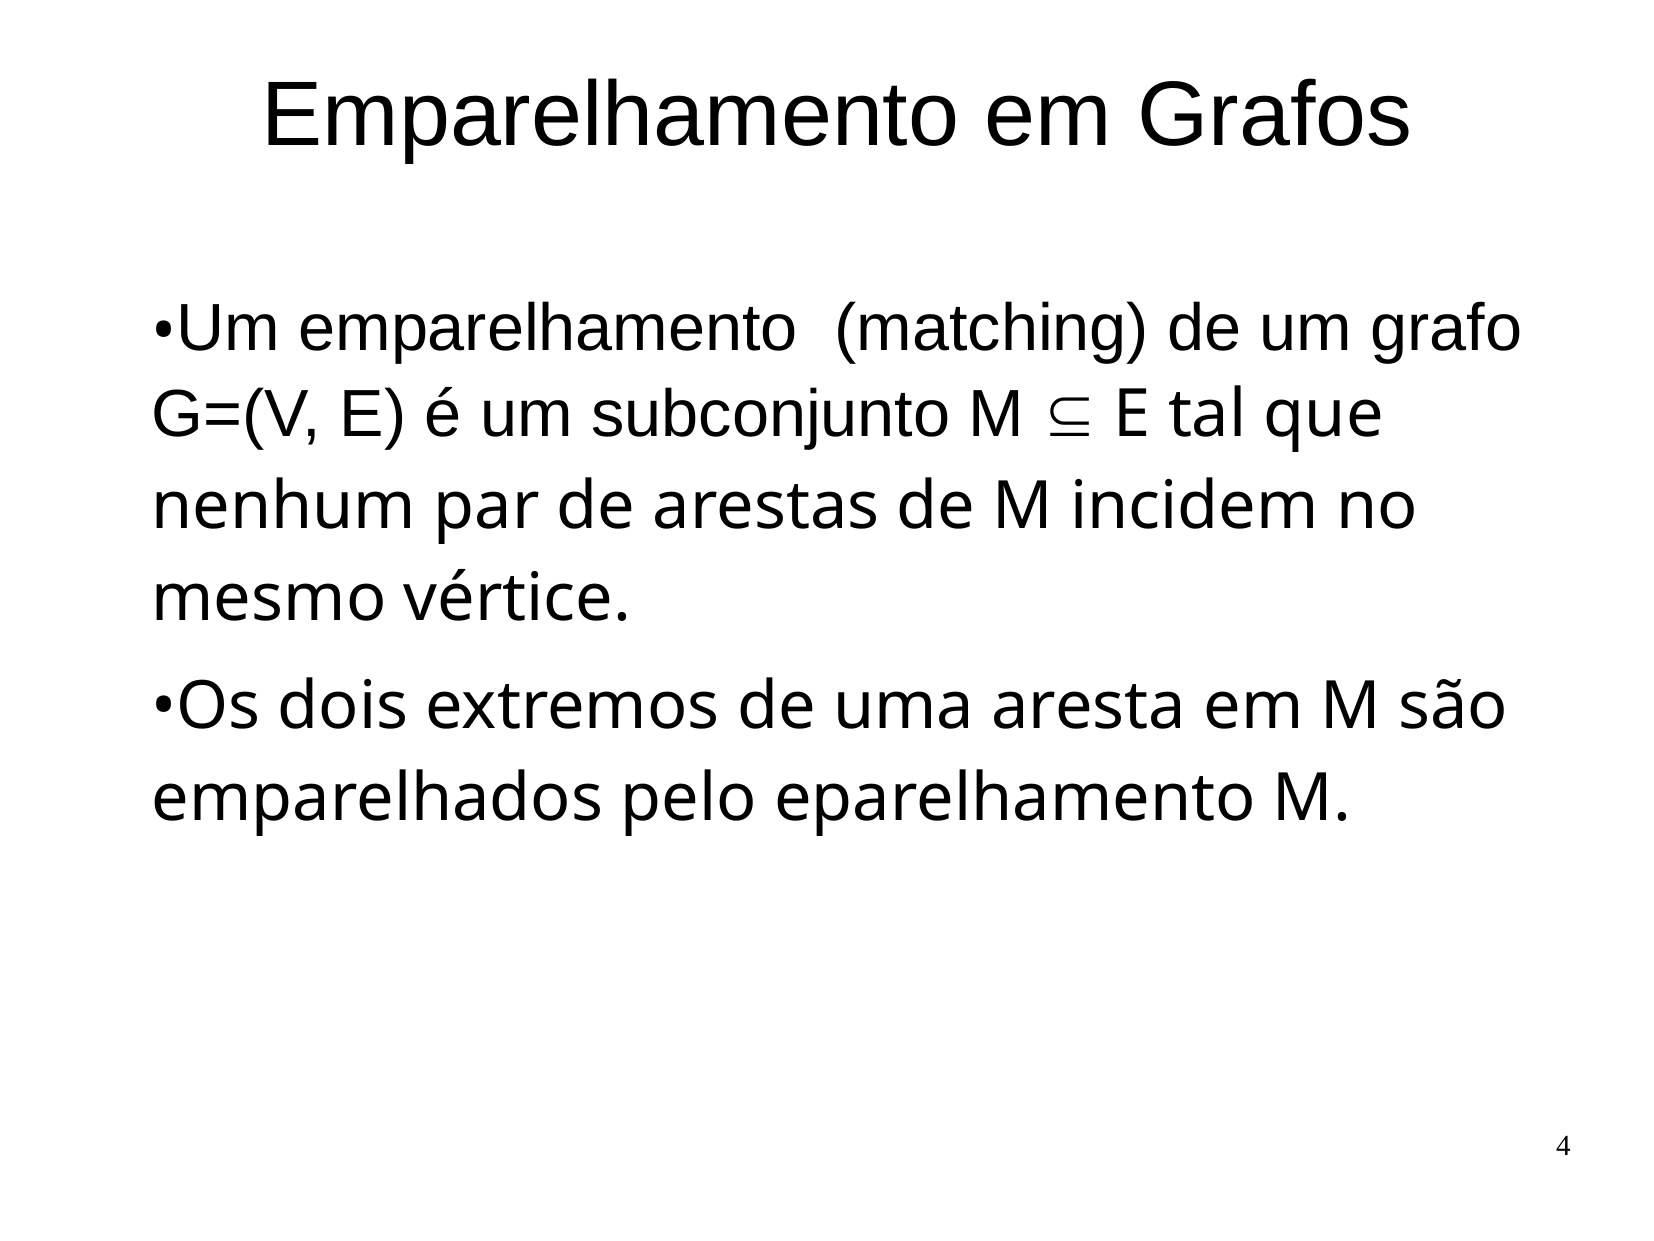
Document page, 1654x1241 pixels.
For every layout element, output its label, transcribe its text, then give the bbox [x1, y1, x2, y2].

title Emparelhamento em Grafos [261, 0, 1433, 228]
list Um emparelhamento (matching) de um grafo G=(V, E) é um subconjunto M  E tal que nenhum par de arestas de M incidem no mesmo vértice. Os dois extremos de uma aresta em M são emparelhados pelo eparelhamento M. [151, 289, 1599, 1004]
